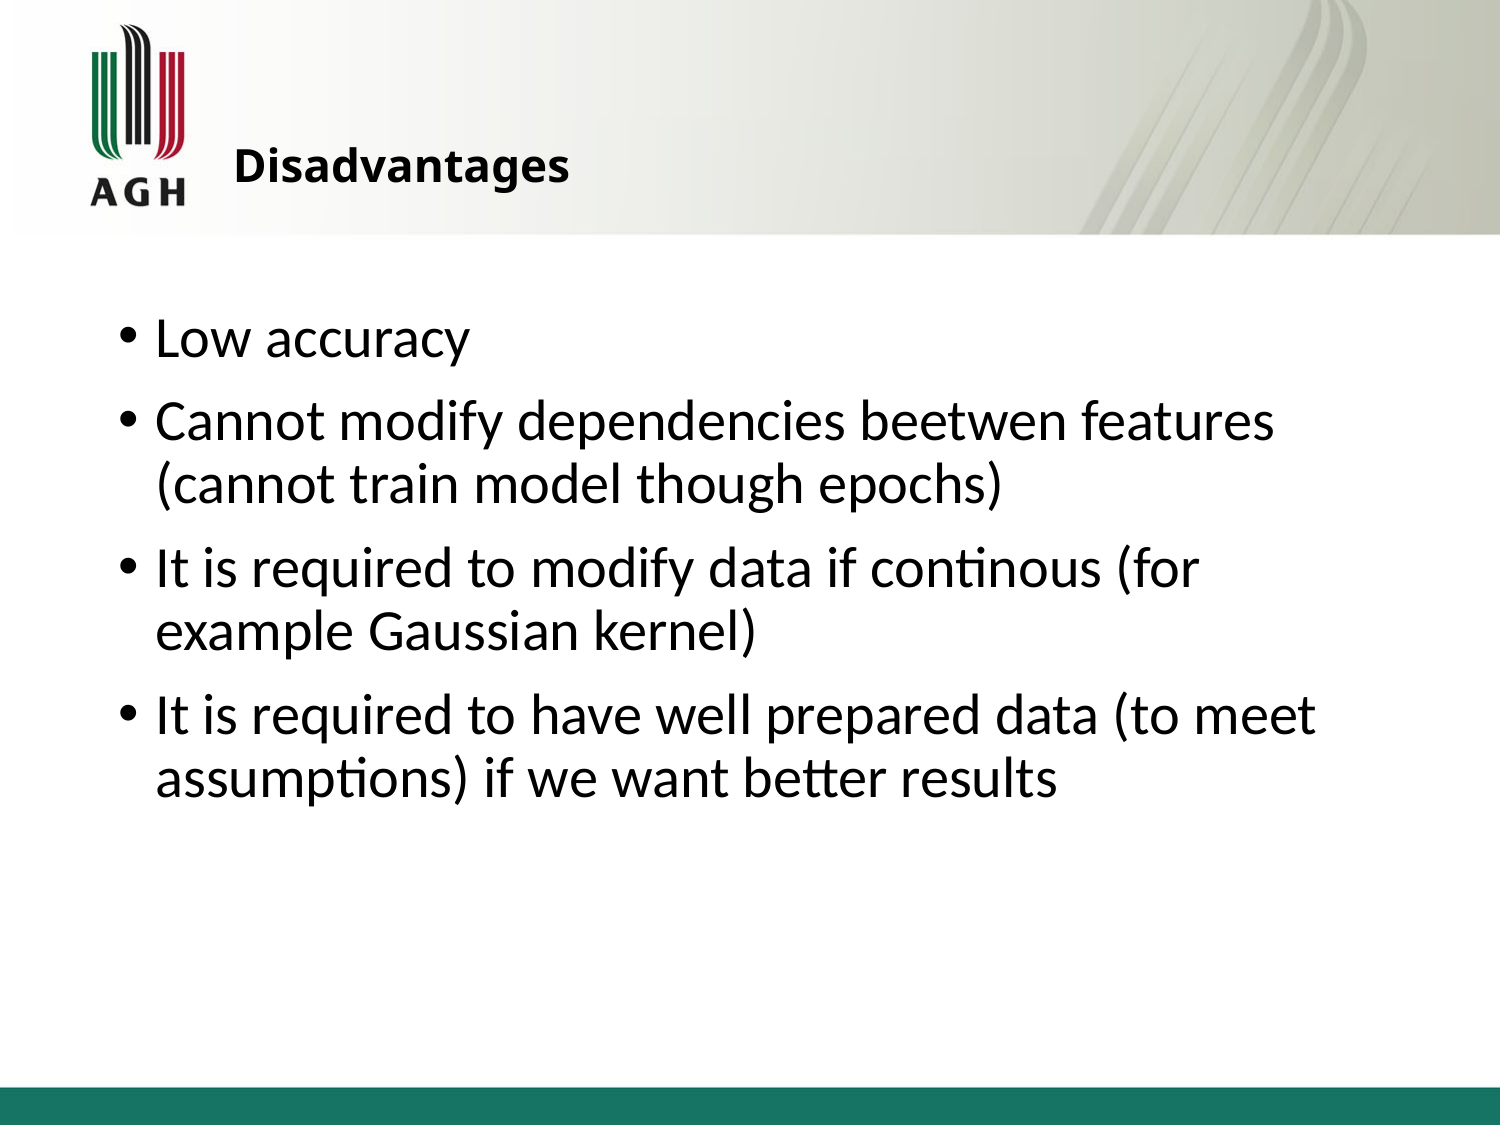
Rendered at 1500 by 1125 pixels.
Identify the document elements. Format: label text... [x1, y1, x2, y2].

text_box Disadvantages [218, 59, 1500, 277]
text_box Low accuracy Cannot modify dependencies beetwen features (cannot train model though epochs) It is required to modify data if continous (for example Gaussian kernel) It is required to have well prepared data (to meet assumptions) if we want better results [103, 299, 1397, 1013]
picture [0, 0, 1500, 1125]
